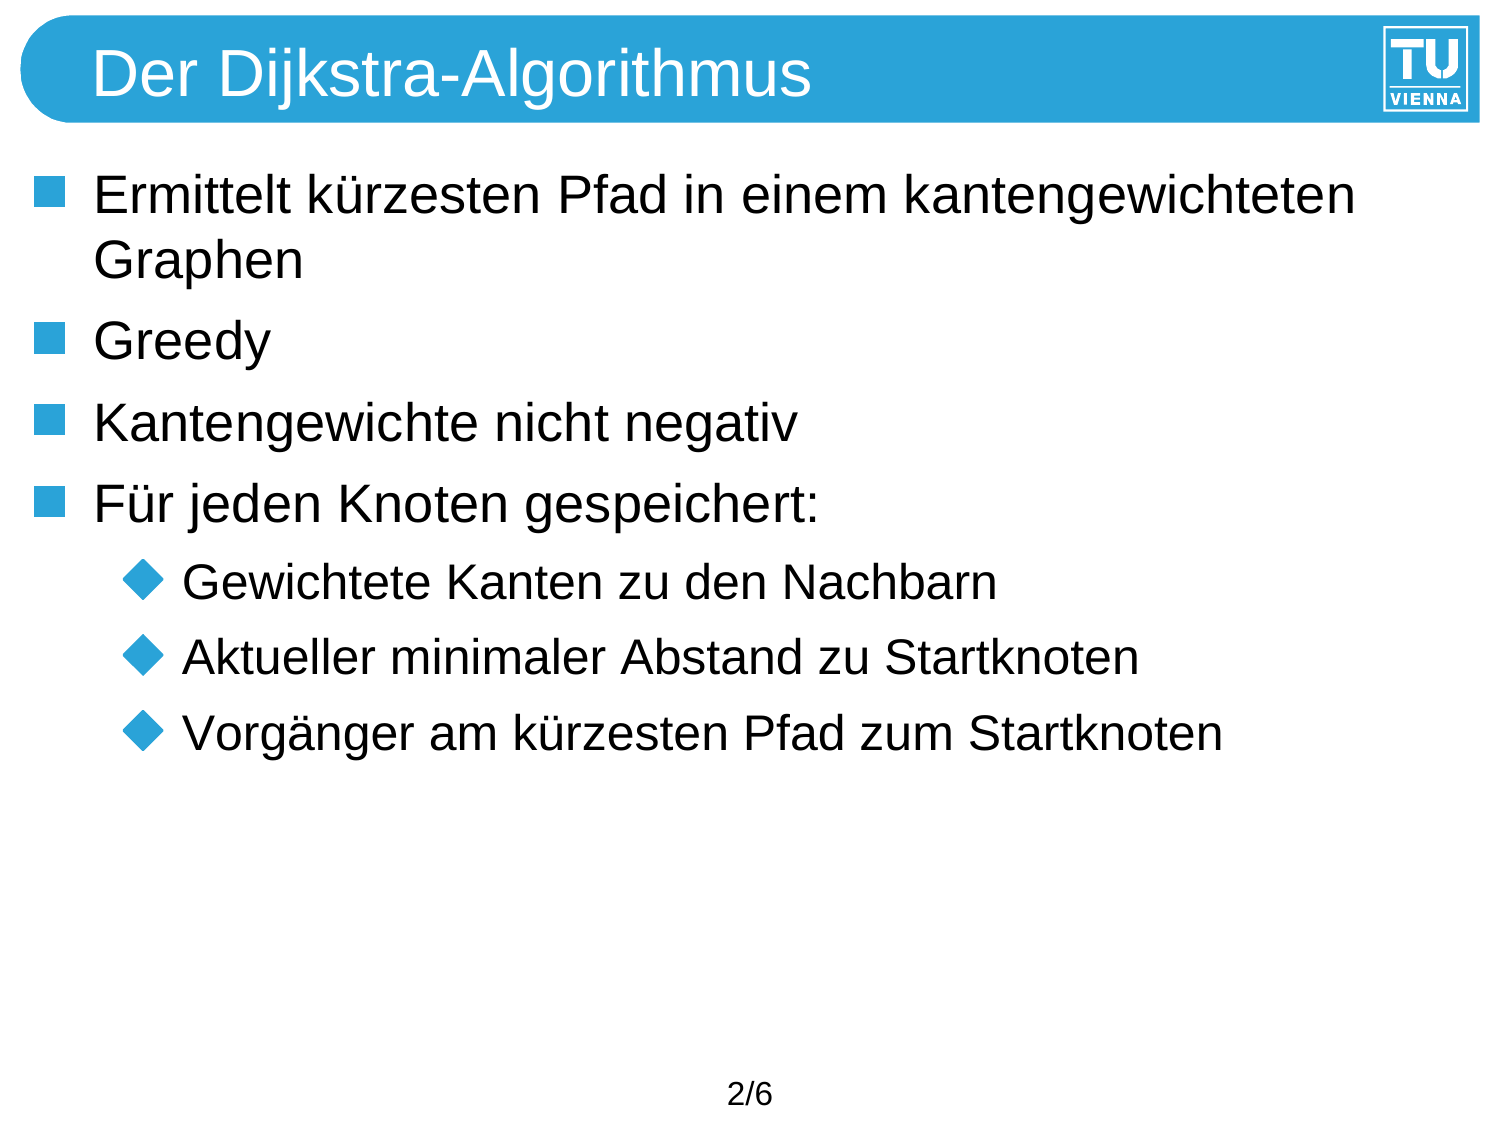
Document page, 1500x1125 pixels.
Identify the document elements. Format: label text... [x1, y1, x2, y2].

title Der Dijkstra-Algorithmus [76, 7, 1350, 132]
list Ermittelt kürzesten Pfad in einem kantengewichteten Graphen Greedy Kantengewichte nicht negativ Für jeden Knoten gespeichert: Gewichtete Kanten zu den Nachbarn Aktueller minimaler Abstand zu Startknoten Vorgänger am kürzesten Pfad zum Startknoten [19, 151, 1481, 1050]
